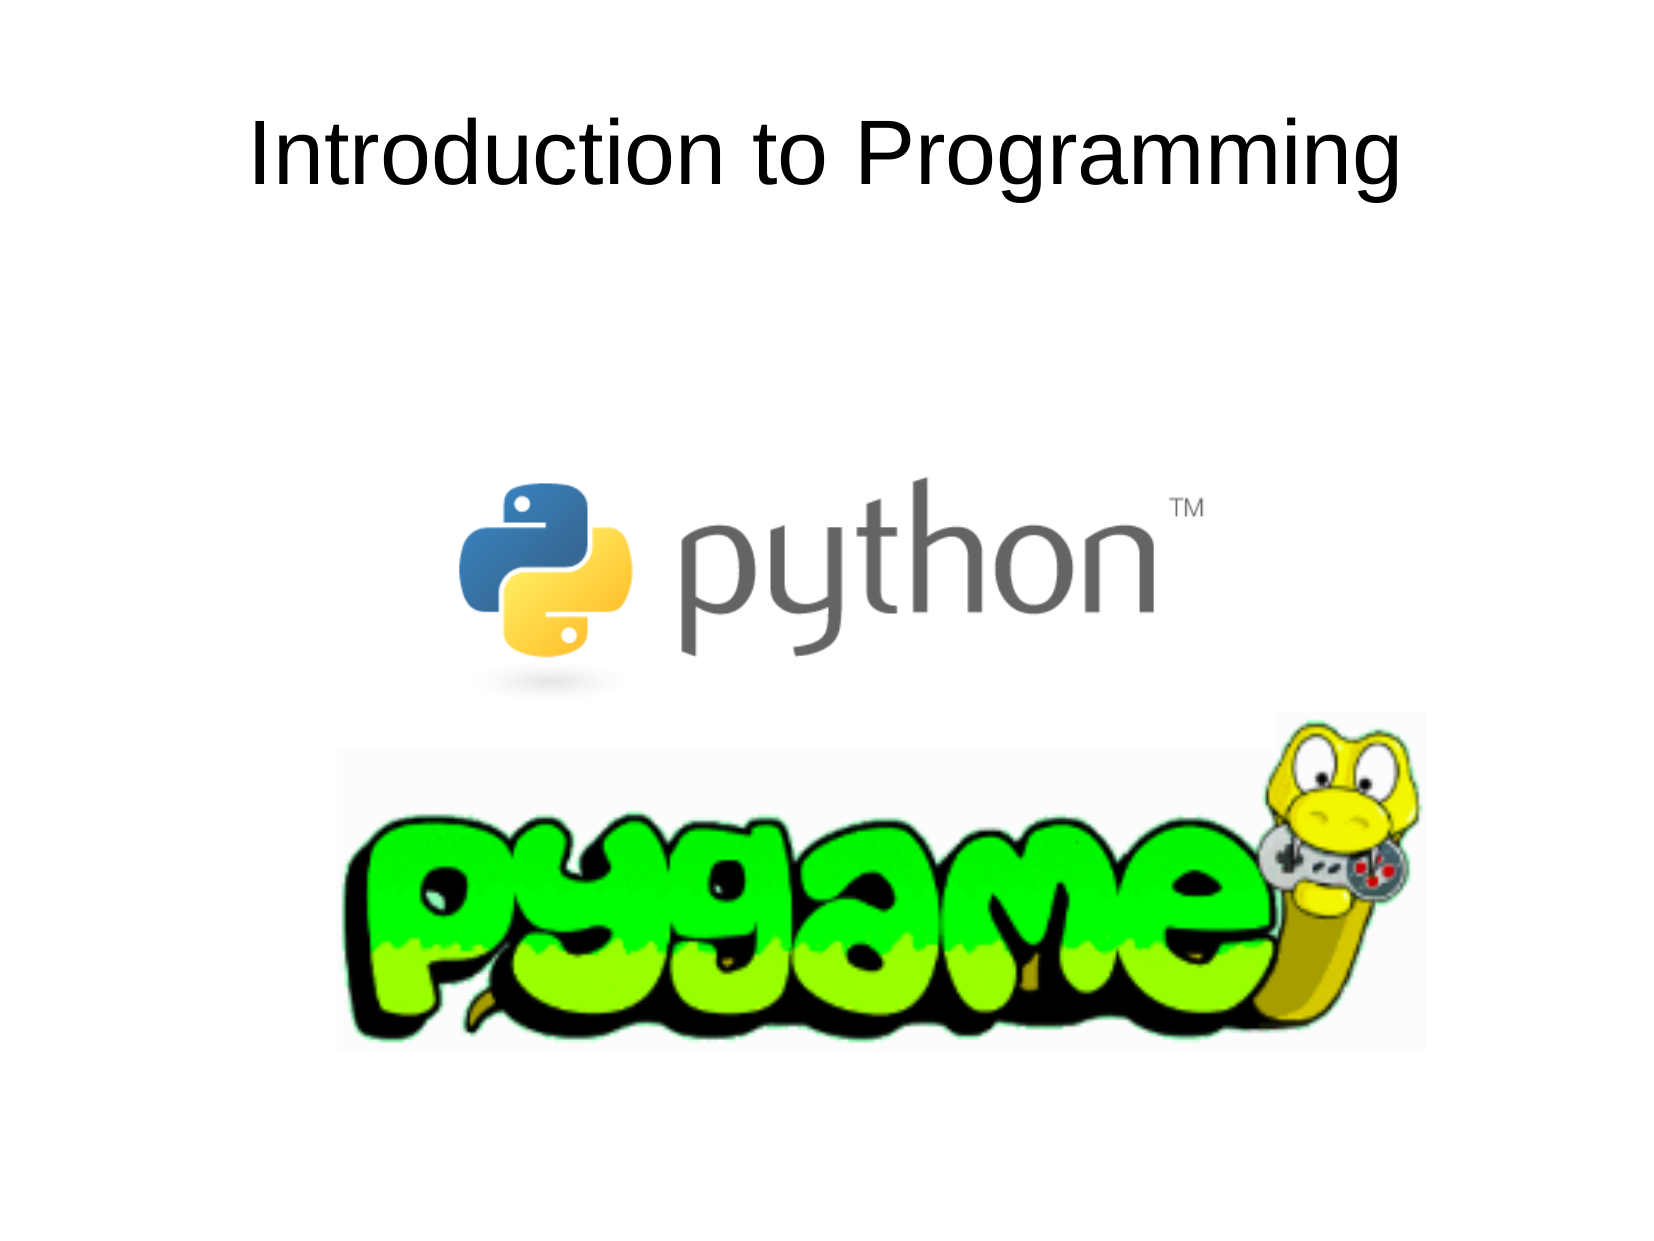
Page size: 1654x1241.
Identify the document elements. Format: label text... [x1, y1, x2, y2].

title Introduction to Programming [82, 49, 1571, 257]
picture [336, 432, 1426, 1054]
